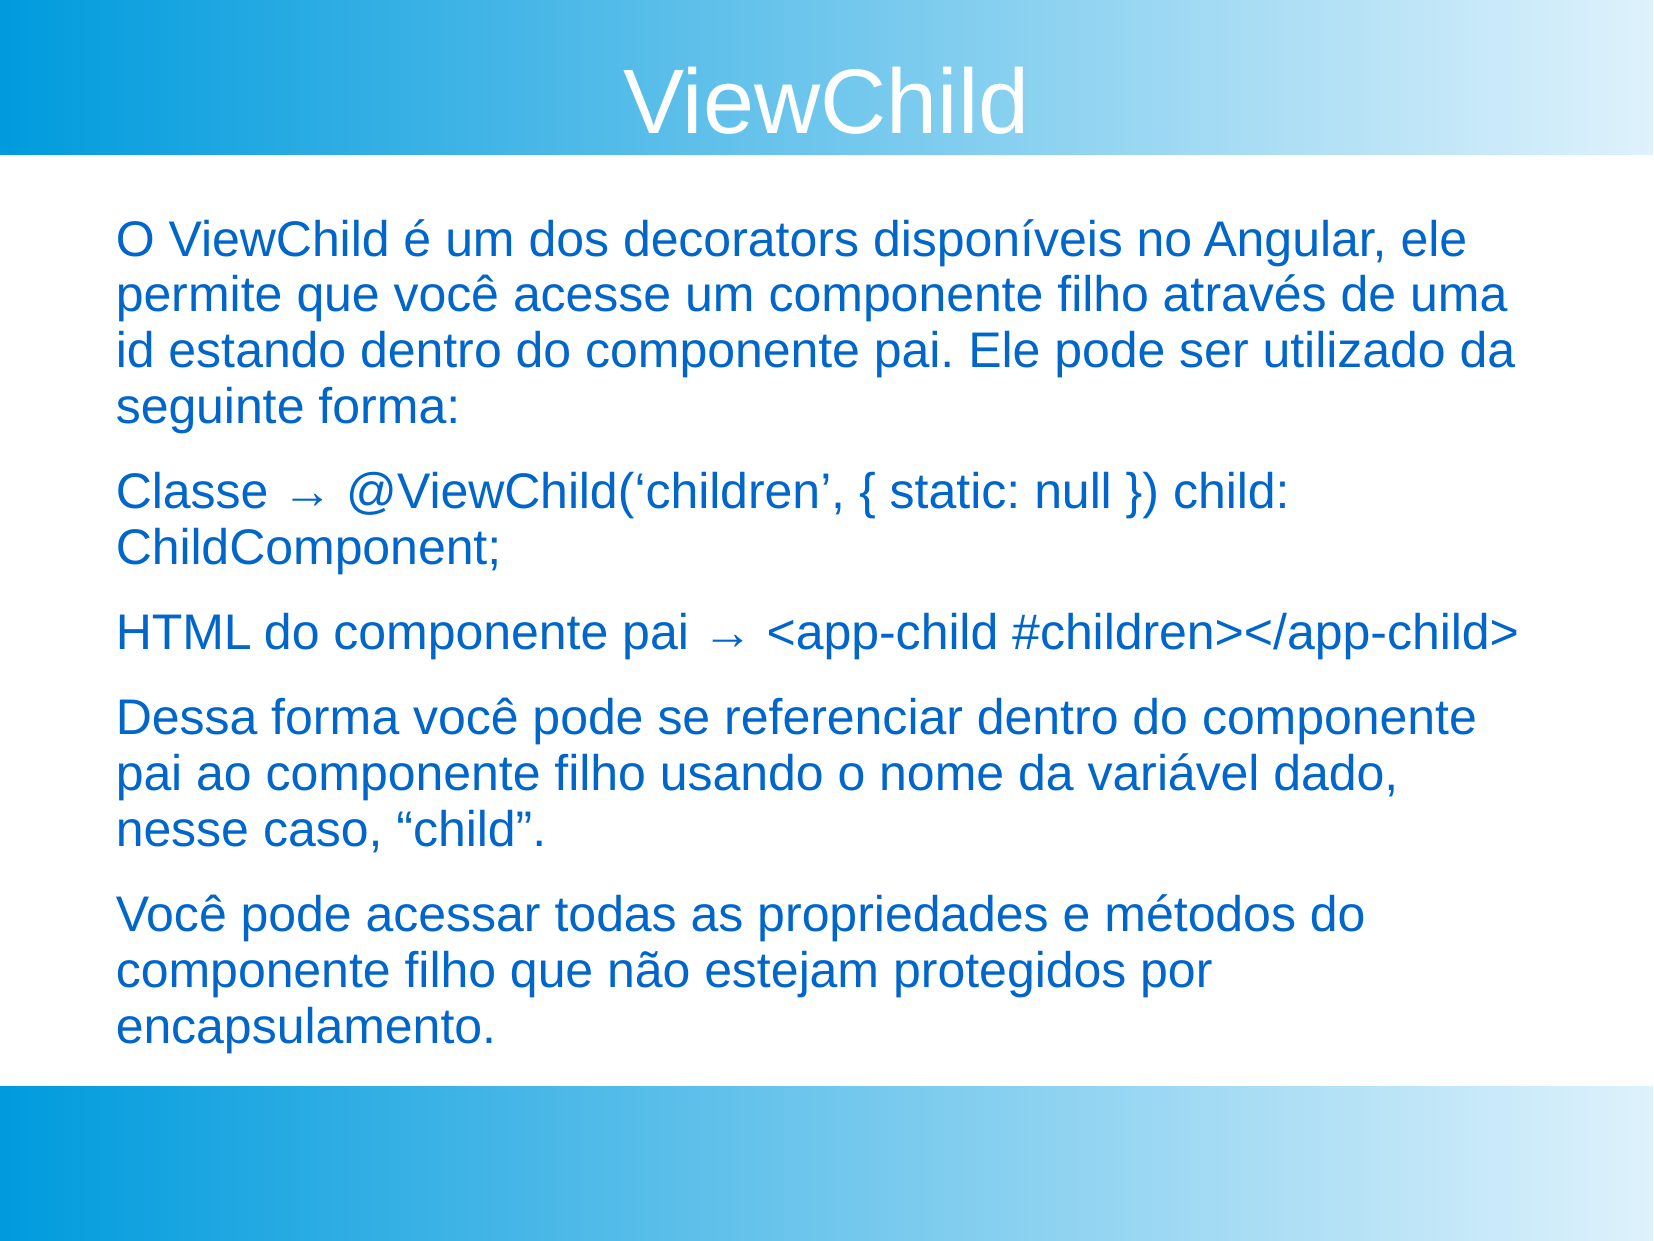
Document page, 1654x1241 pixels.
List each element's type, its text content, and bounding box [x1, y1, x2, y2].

title ViewChild [82, 49, 1571, 155]
list O ViewChild é um dos decorators disponíveis no Angular, ele permite que você acesse um componente filho através de uma id estando dentro do componente pai. Ele pode ser utilizado da seguinte forma: Classe → @ViewChild(‘children’, { static: null }) child: ChildComponent; HTML do componente pai → <app-child #children></app-child> Dessa forma você pode se referenciar dentro do componente pai ao componente filho usando o nome da variável dado, nesse caso, “child”. Você pode acessar todas as propriedades e métodos do componente filho que não estejam protegidos por encapsulamento. [45, 210, 1534, 931]
